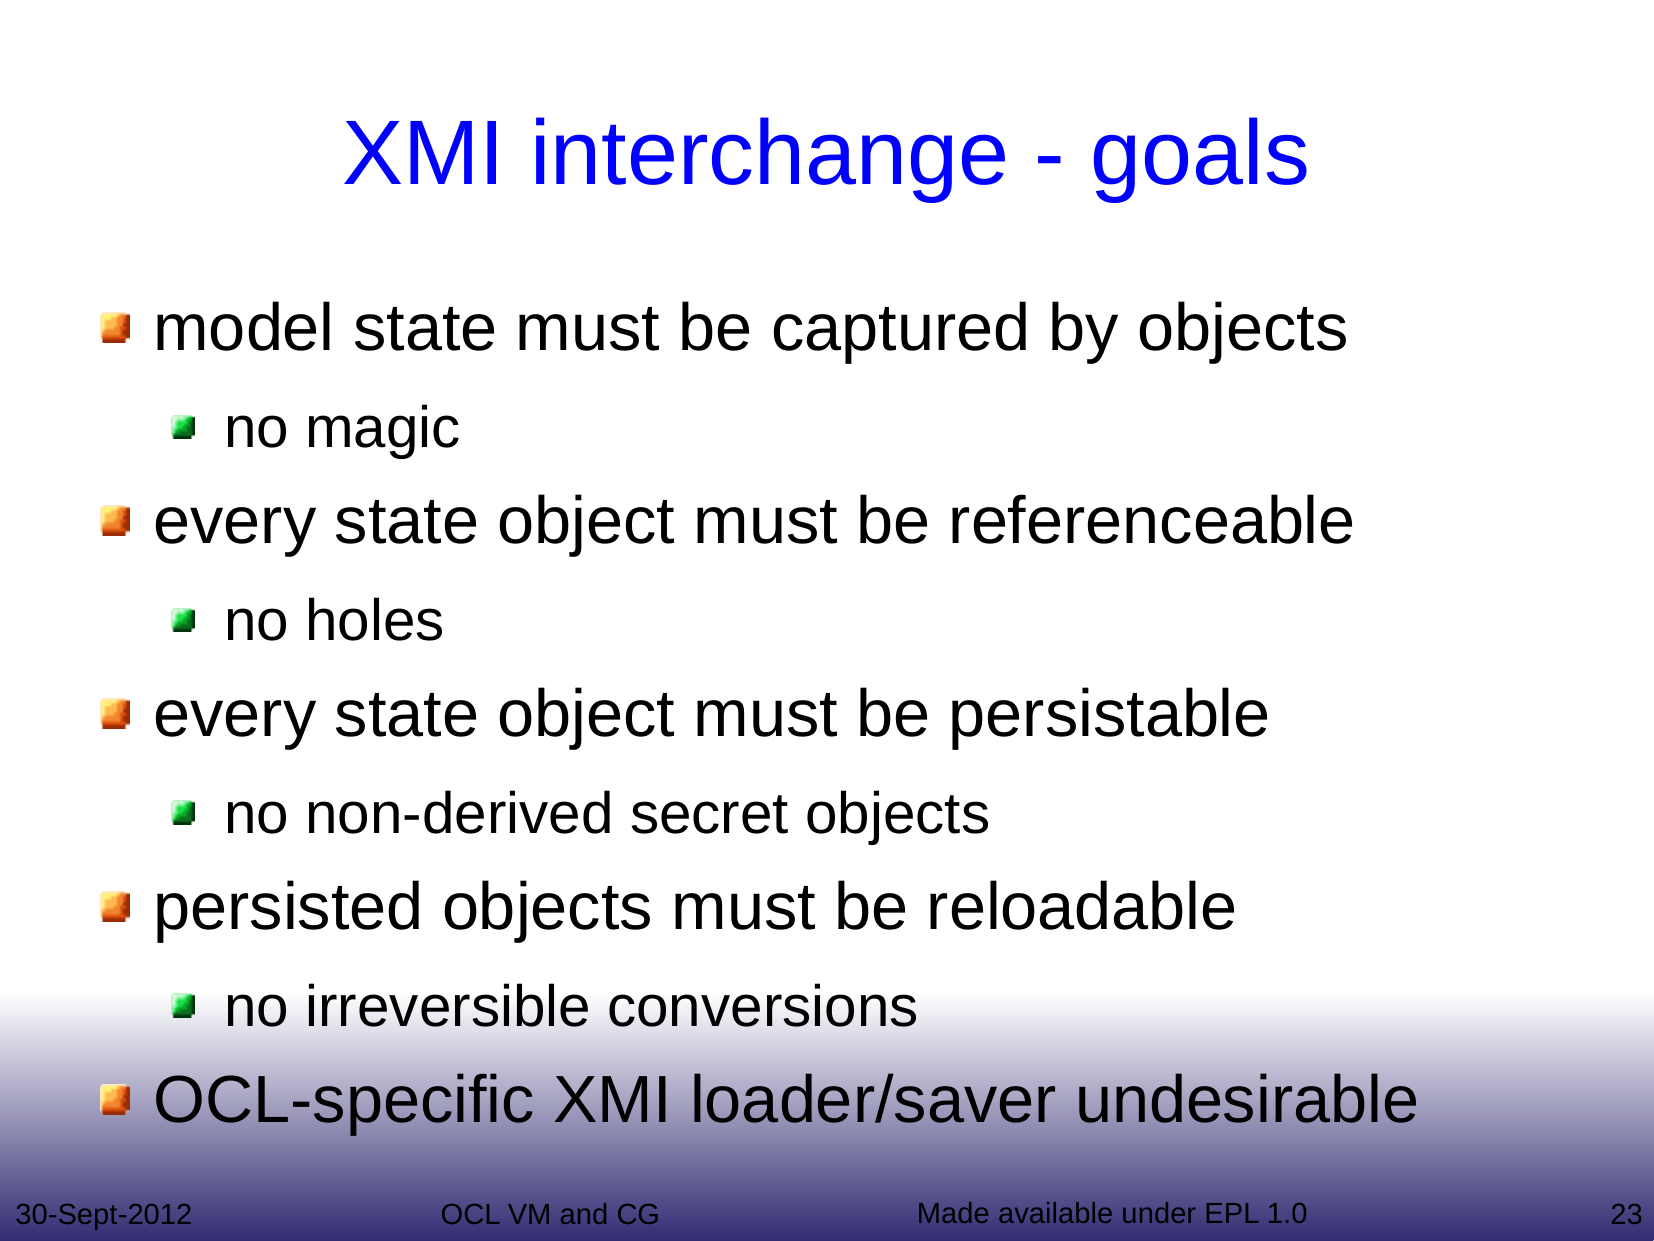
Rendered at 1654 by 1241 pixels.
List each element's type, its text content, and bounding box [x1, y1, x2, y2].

title XMI interchange - goals [82, 49, 1571, 257]
list model state must be captured by objects no magic every state object must be referenceable no holes every state object must be persistable no non-derived secret objects persisted objects must be reloadable no irreversible conversions OCL-specific XMI loader/saver undesirable [82, 290, 1571, 1136]
